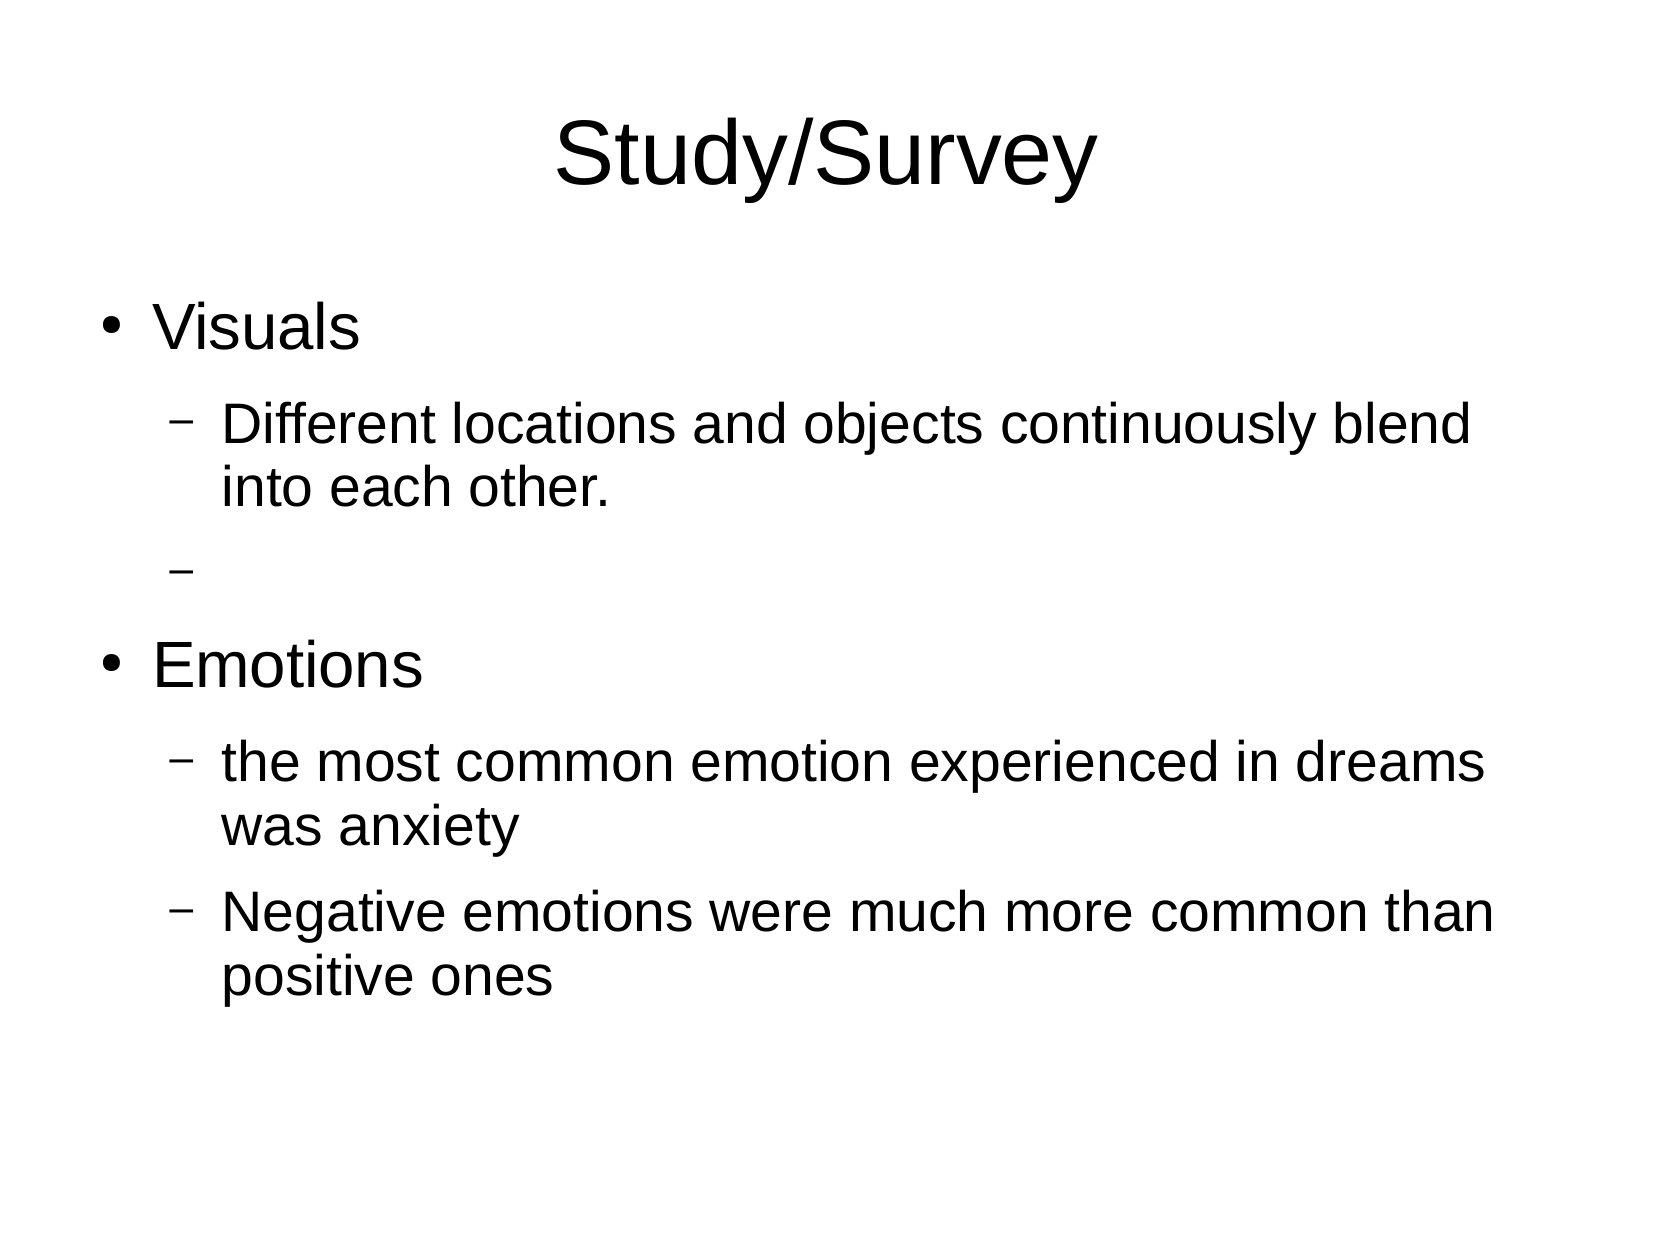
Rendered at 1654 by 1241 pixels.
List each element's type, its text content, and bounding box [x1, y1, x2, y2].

list Visuals Different locations and objects continuously blend into each other. Emotions the most common emotion experienced in dreams was anxiety Negative emotions were much more common than positive ones [82, 290, 1571, 1010]
title Study/Survey [82, 49, 1571, 257]
